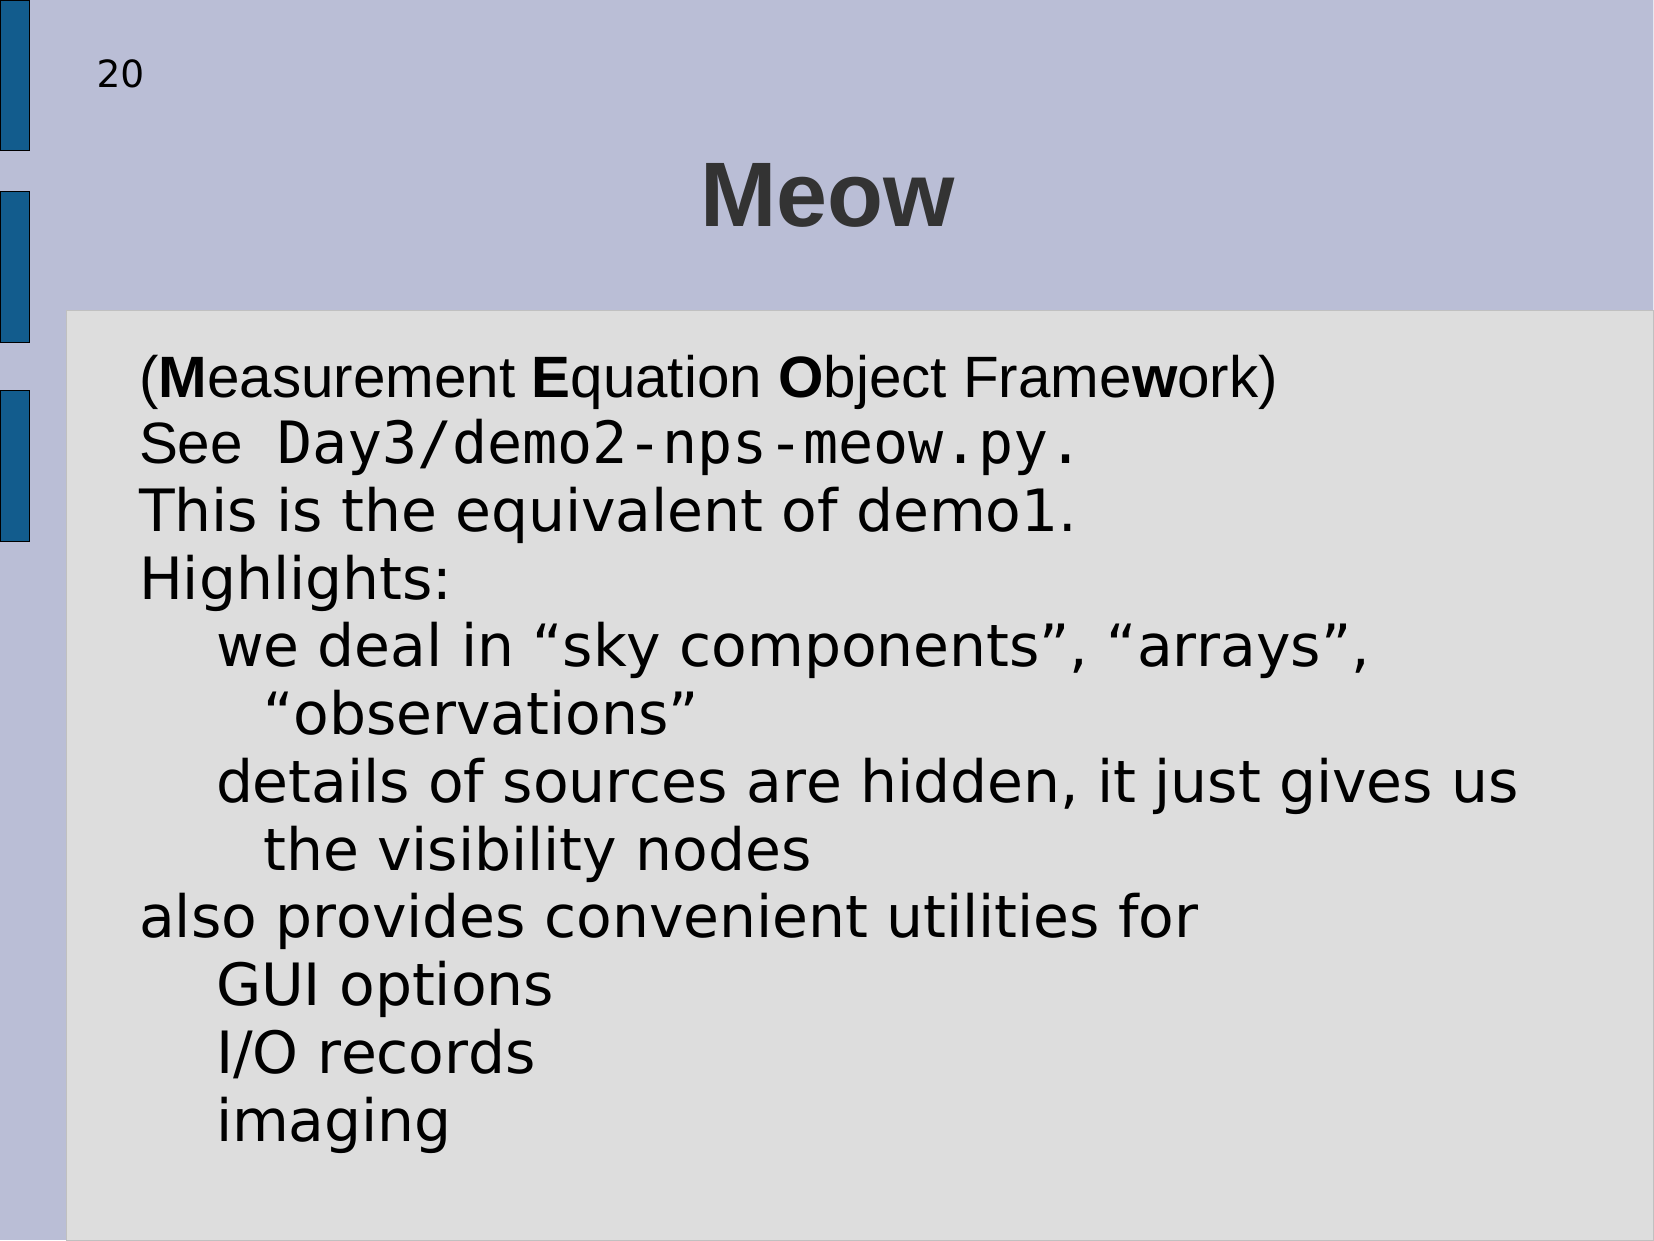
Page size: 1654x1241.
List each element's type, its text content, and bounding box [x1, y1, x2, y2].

list (Measurement Equation Object Framework) See Day3/demo2-nps-meow.py. This is the equivalent of demo1. Highlights: we deal in “sky components”, “arrays”, “observations” details of sources are hidden, it just gives us the visibility nodes also provides convenient utilities for GUI options I/O records imaging [121, 344, 1534, 1158]
text_box <number> [84, 45, 319, 119]
title Meow [121, 91, 1534, 299]
